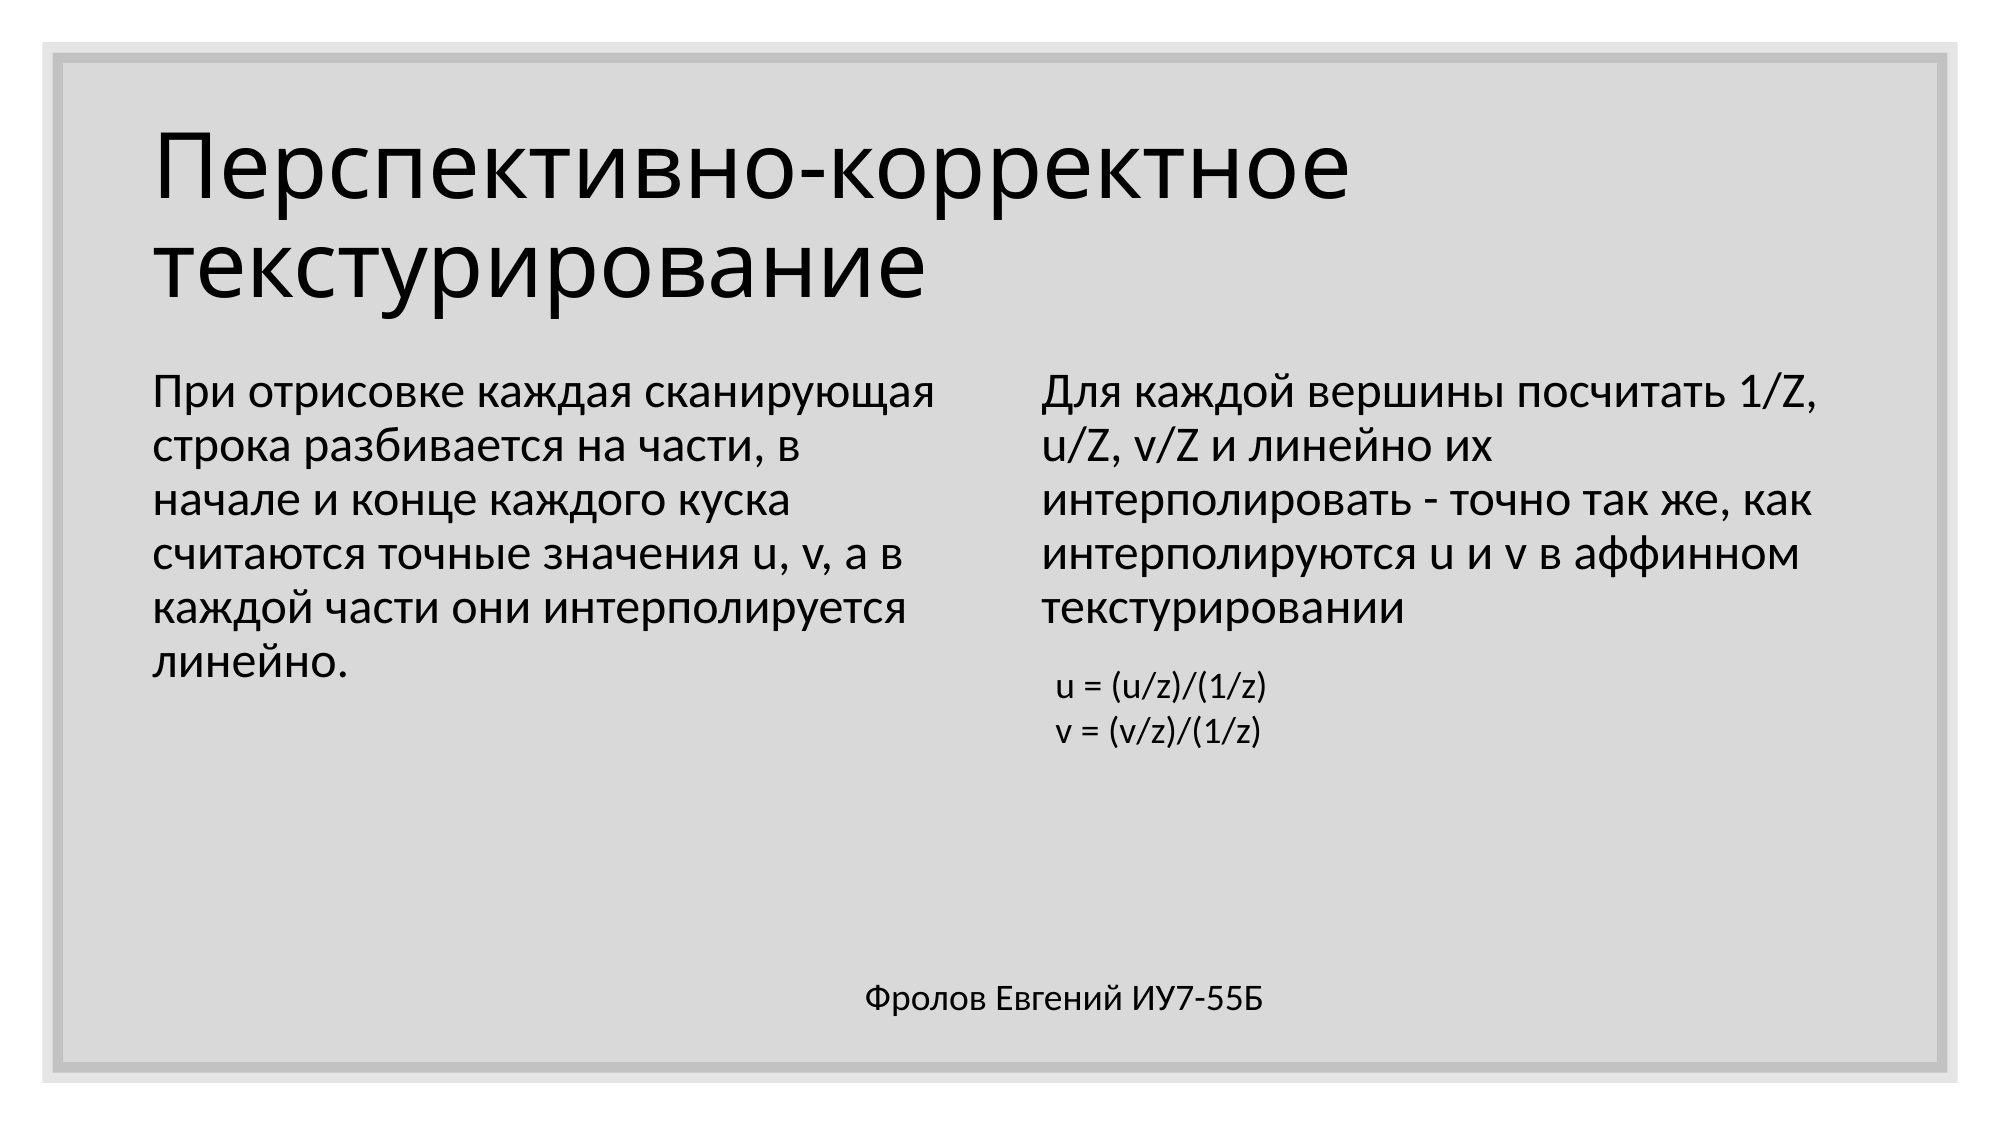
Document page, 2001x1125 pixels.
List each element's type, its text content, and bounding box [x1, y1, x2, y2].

title Перспективно-корректное текстурирование [137, 109, 1863, 328]
list При отрисовке каждая сканирующая строка разбивается на части, в начале и конце каждого куска считаются точные значения u, v, а в каждой части они интерполируется линейно. [137, 357, 974, 970]
text_box u = (u/z)/(1/z) v = (v/z)/(1/z) [1040, 653, 1771, 806]
list Для каждой вершины посчитать 1/Z, u/Z, v/Z и линейно их интерполировать - точно так же, как интерполируются u и v в аффинном текстурировании [1026, 357, 1863, 970]
text_box [53, 53, 1947, 970]
text_box Фролов Евгений ИУ7-55Б [0, 970, 2000, 1072]
